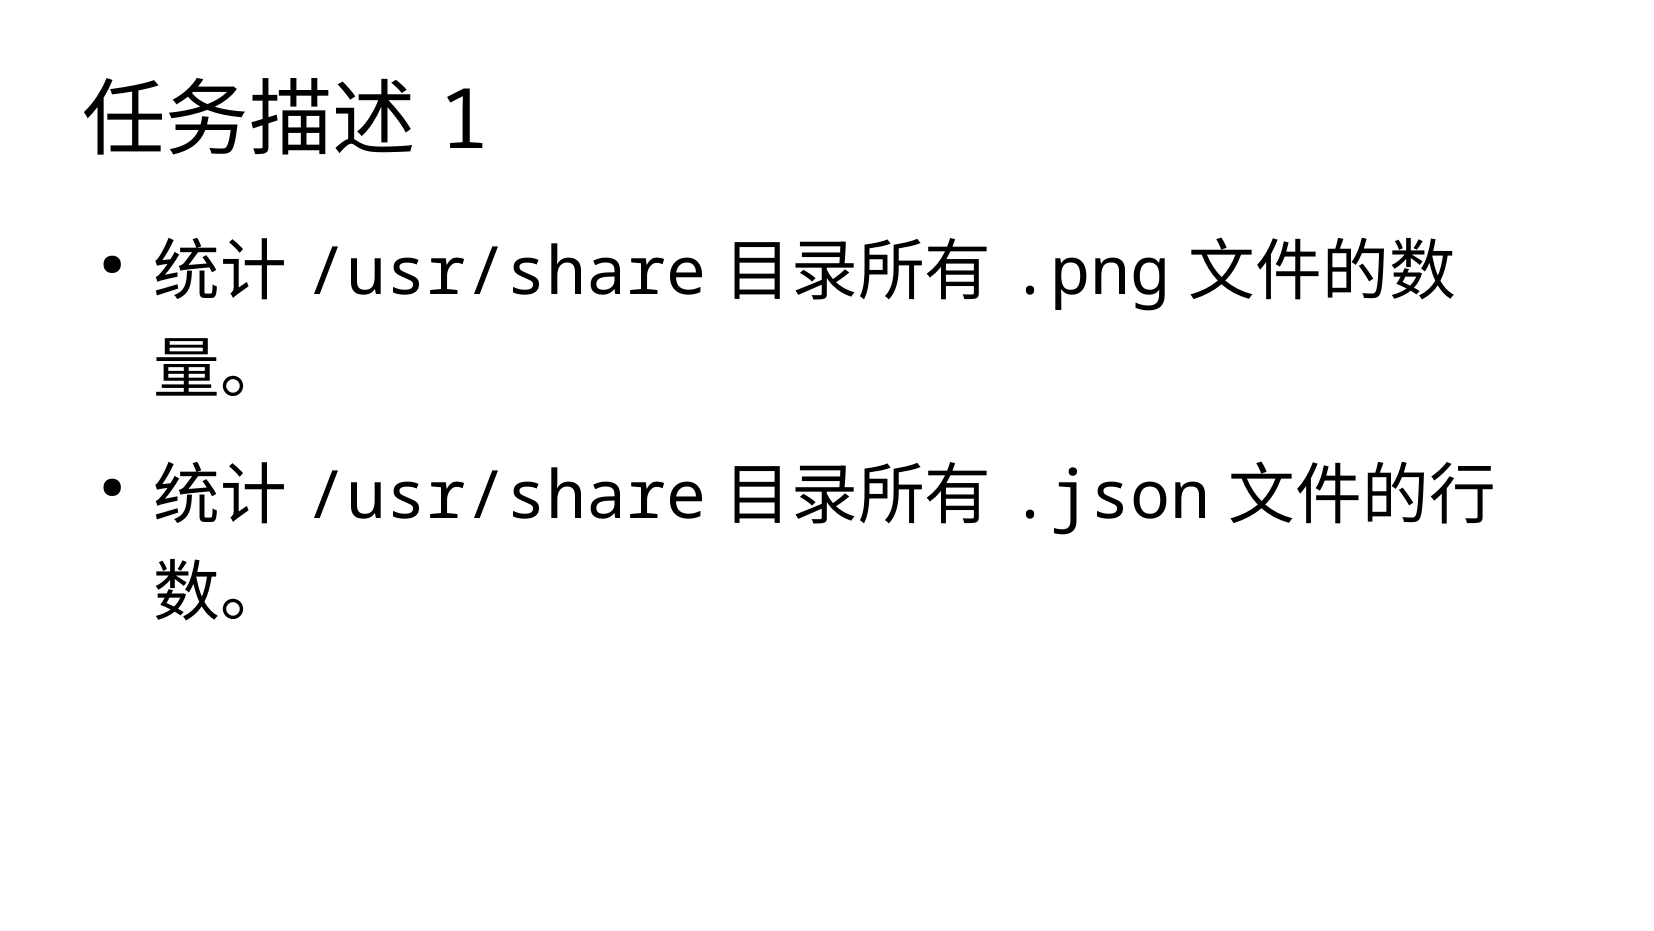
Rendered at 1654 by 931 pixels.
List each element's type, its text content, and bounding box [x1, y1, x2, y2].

list 统计/usr/share目录所有.png文件的数量。 统计/usr/share目录所有.json文件的行数。 [82, 217, 1571, 839]
title 任务描述1 [82, 37, 1571, 189]
